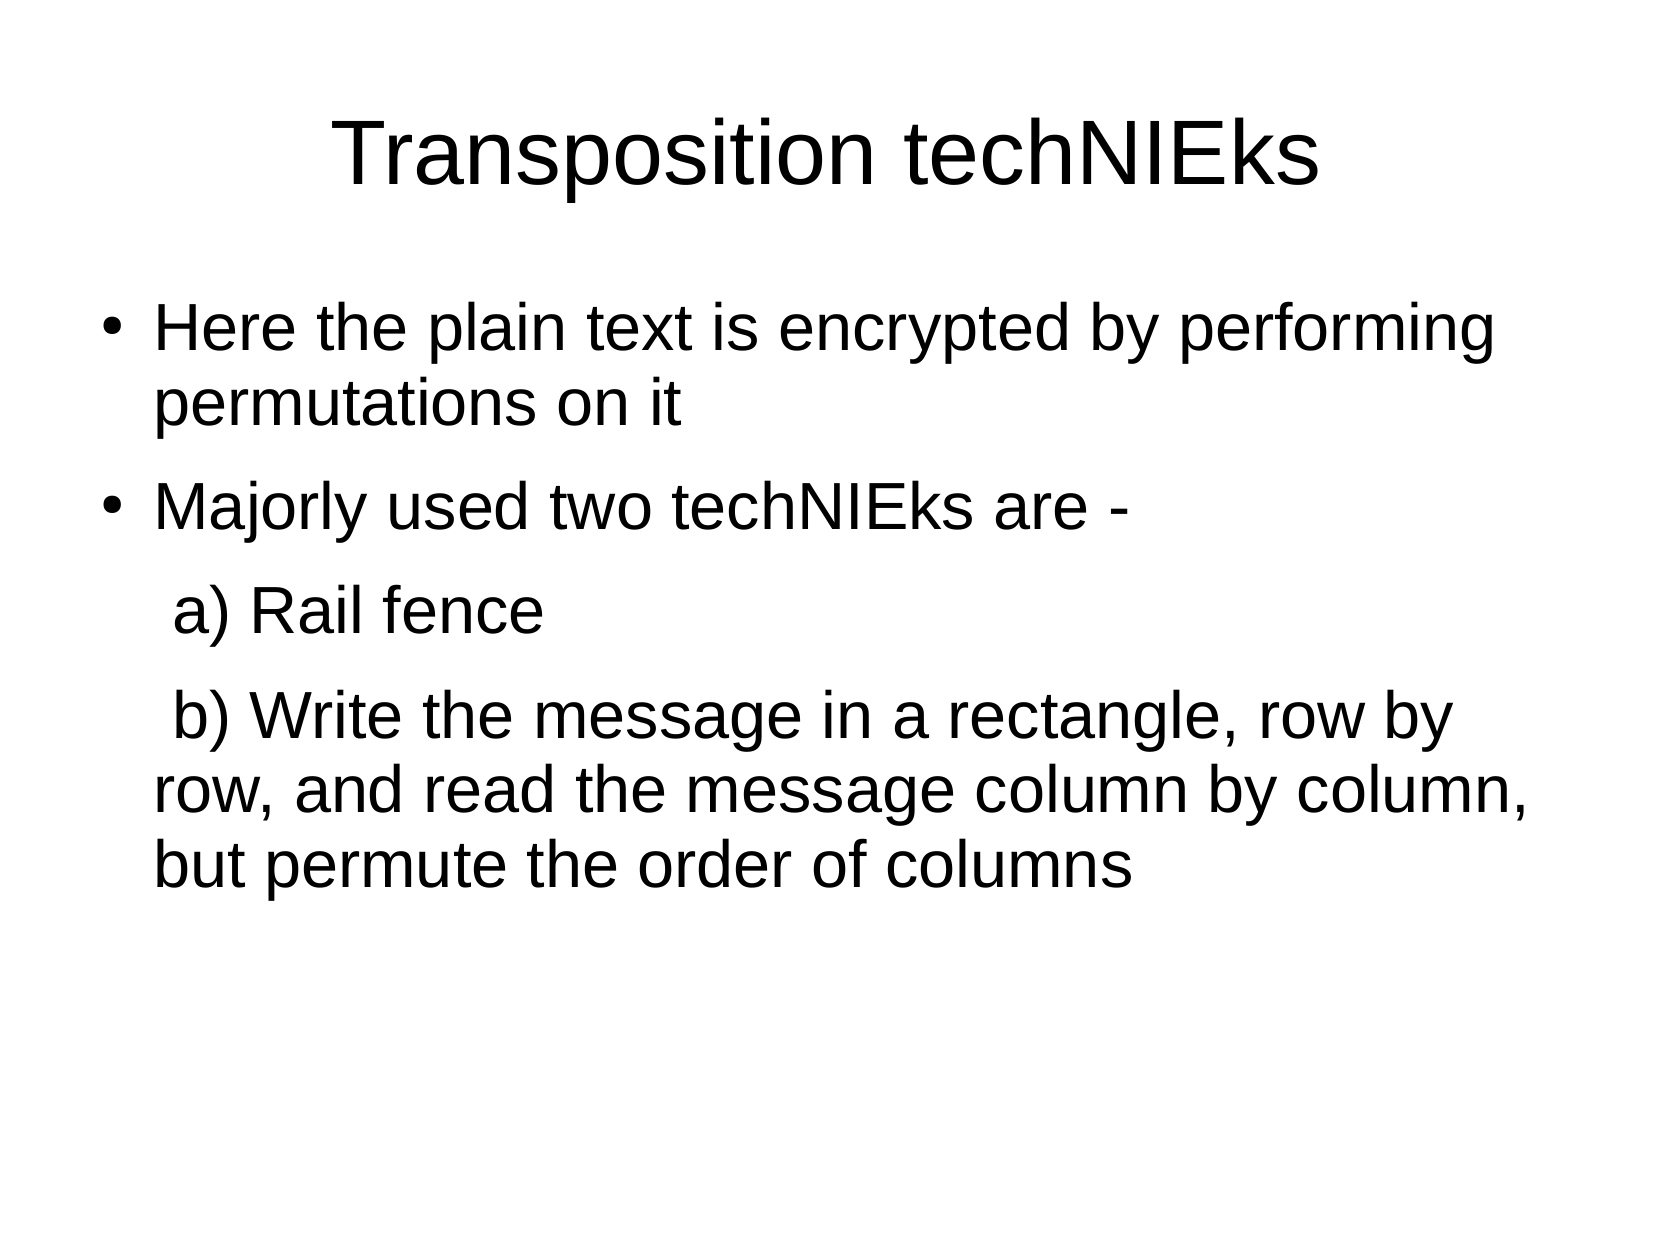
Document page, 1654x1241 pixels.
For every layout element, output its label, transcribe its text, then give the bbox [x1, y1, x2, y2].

title Transposition techNIEks [82, 49, 1571, 257]
list Here the plain text is encrypted by performing permutations on it Majorly used two techNIEks are - a) Rail fence b) Write the message in a rectangle, row by row, and read the message column by column, but permute the order of columns [82, 290, 1571, 1109]
